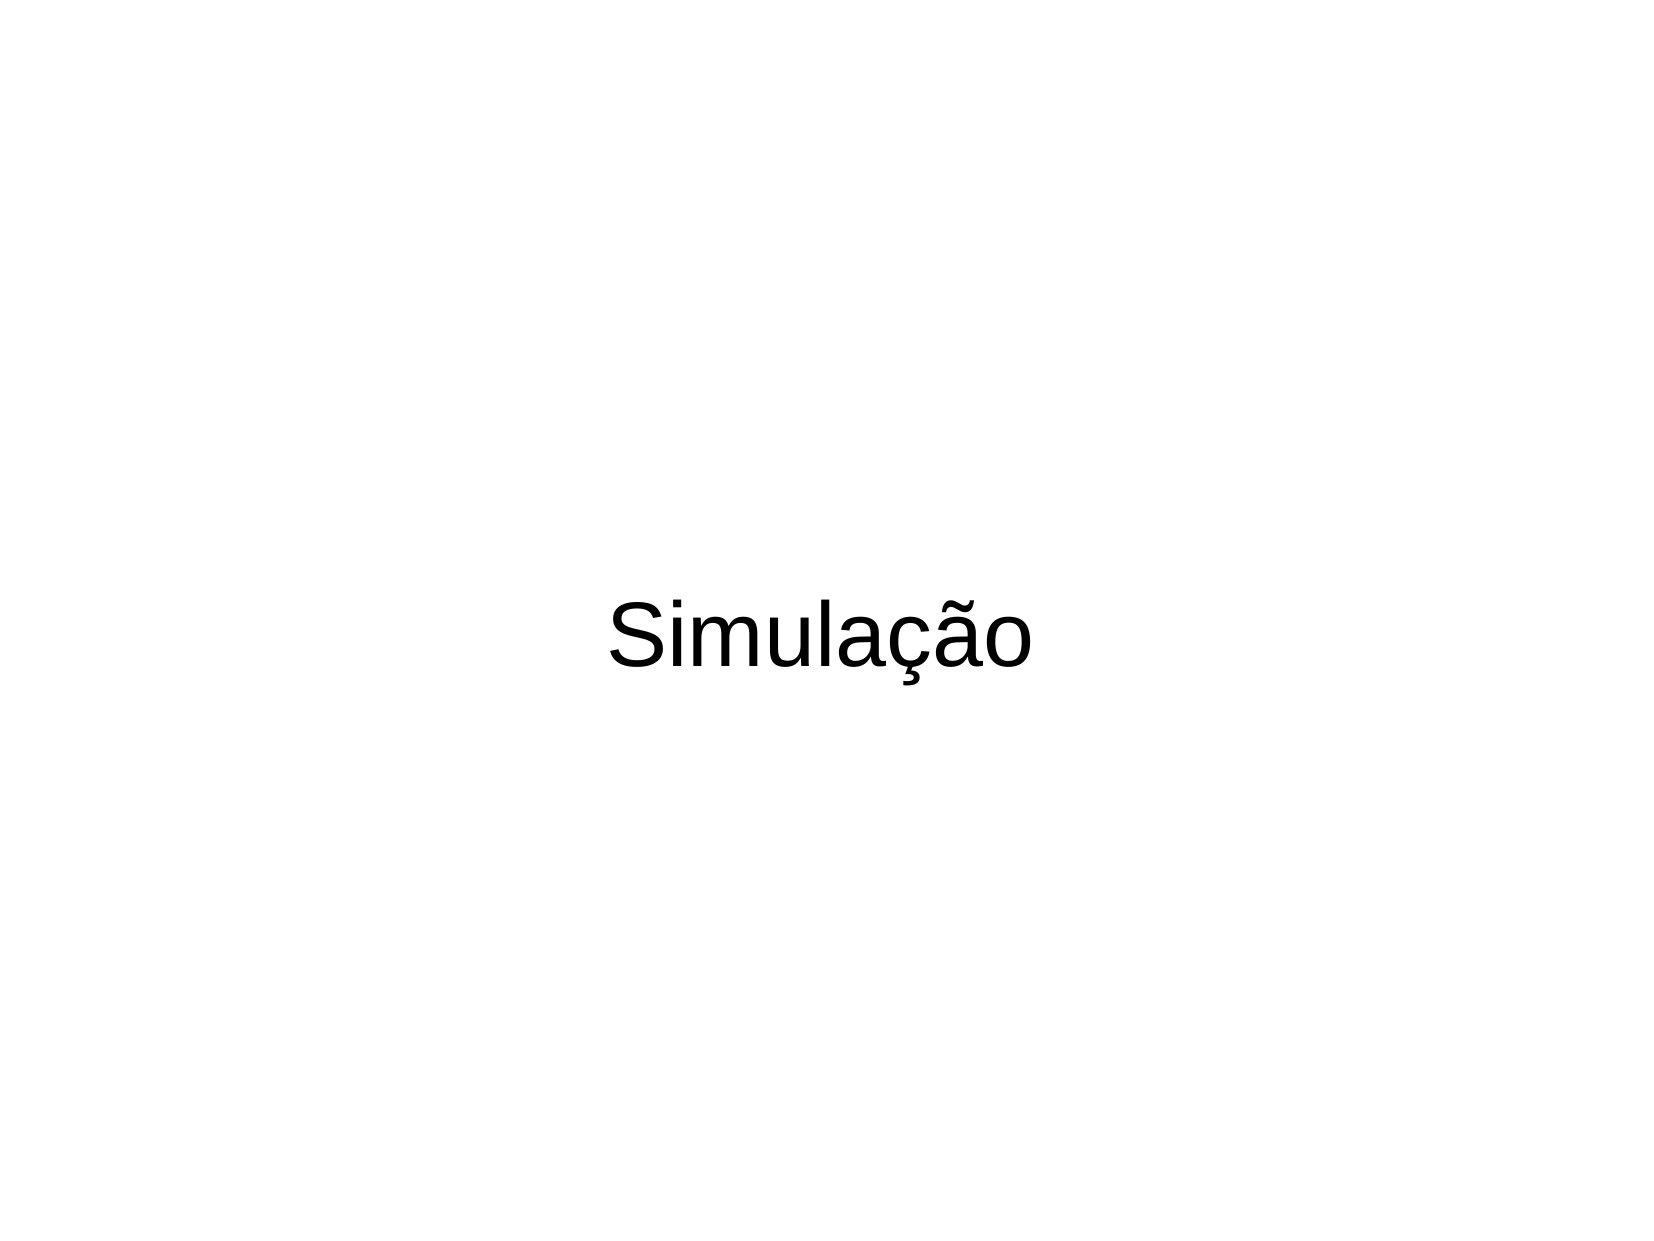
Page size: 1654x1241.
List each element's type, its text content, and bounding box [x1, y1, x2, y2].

title Simulação [76, 531, 1565, 739]
